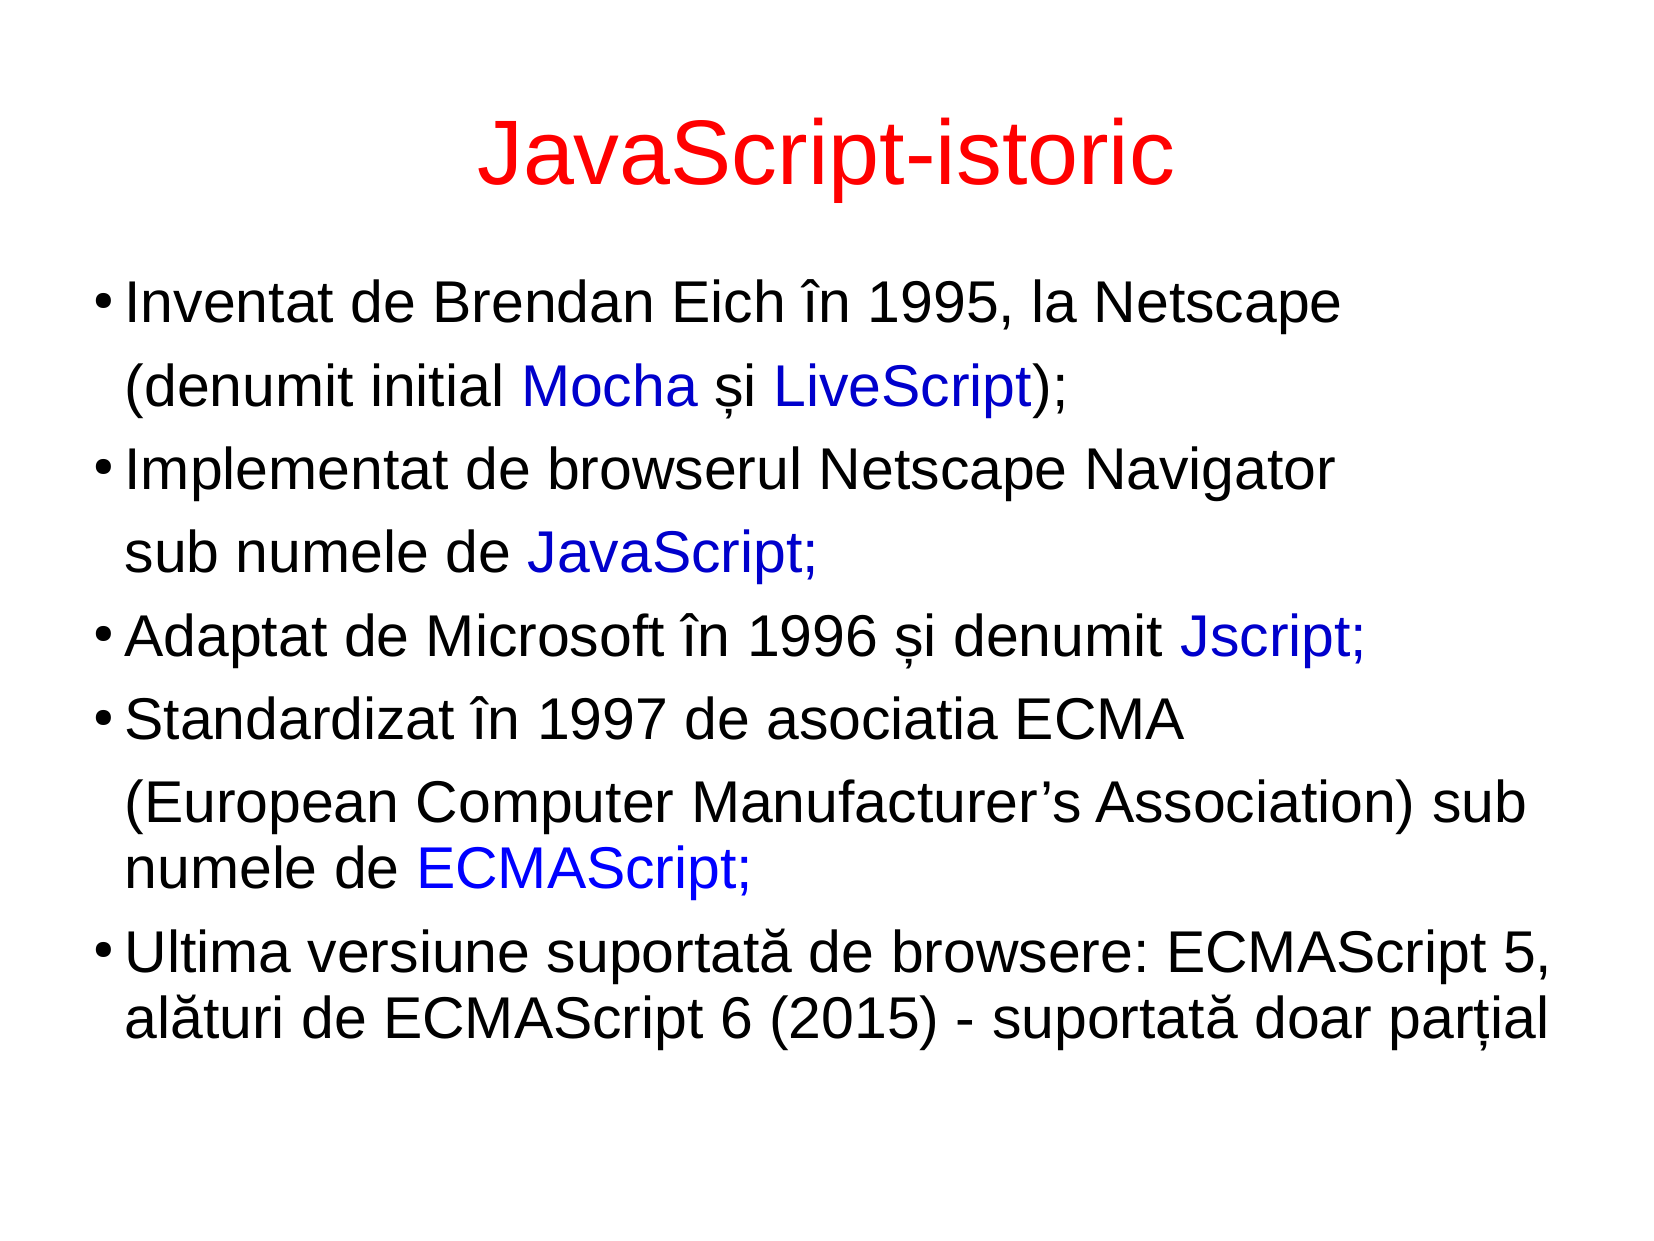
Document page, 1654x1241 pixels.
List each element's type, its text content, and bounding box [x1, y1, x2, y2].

list Inventat de Brendan Eich în 1995, la Netscape (denumit initial Mocha și LiveScript); Implementat de browserul Netscape Navigator sub numele de JavaScript; Adaptat de Microsoft în 1996 și denumit Jscript; Standardizat în 1997 de asociatia ECMA (European Computer Manufacturer’s Association) sub numele de ECMAScript; Ultima versiune suportată de browsere: ECMAScript 5, alături de ECMAScript 6 (2015) - suportată doar parțial [82, 269, 1571, 1163]
title JavaScript-istoric [82, 49, 1571, 257]
